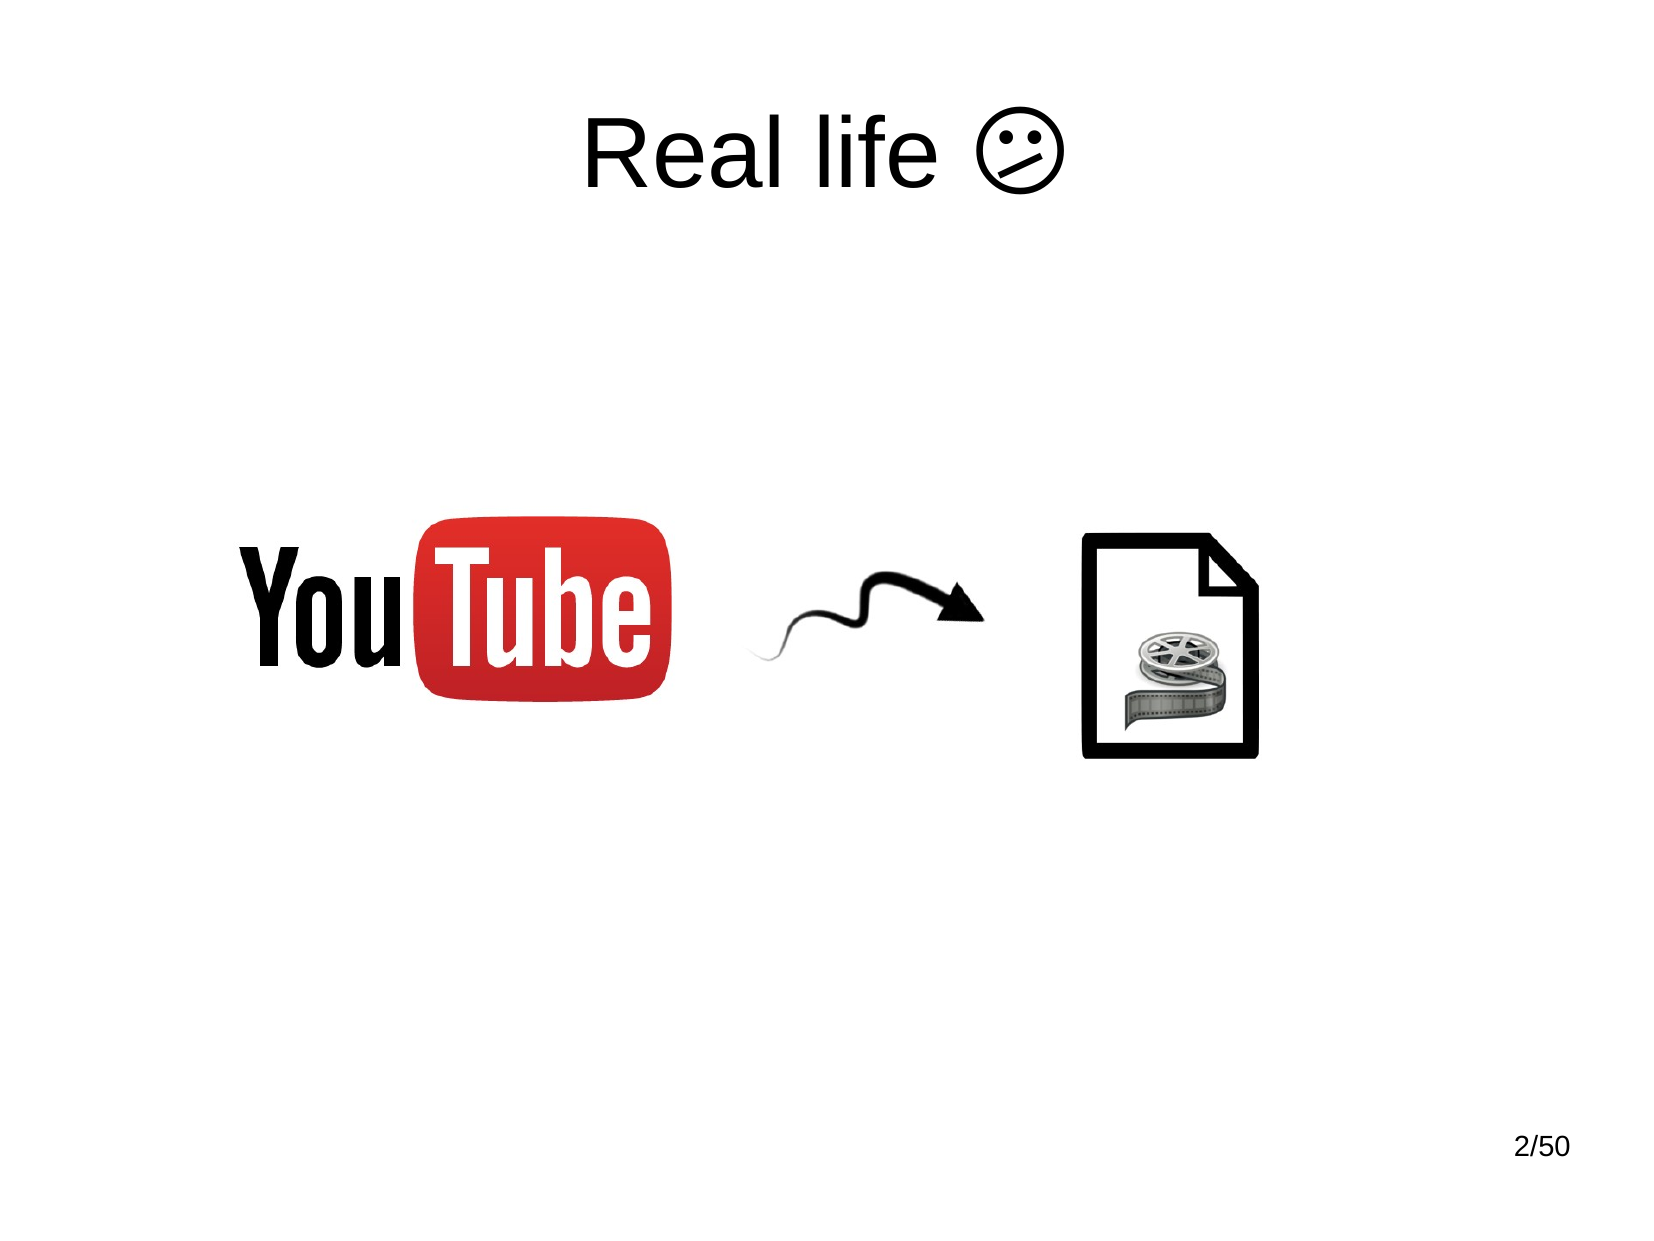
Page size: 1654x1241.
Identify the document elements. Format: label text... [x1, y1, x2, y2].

picture [177, 236, 1300, 945]
title Real life 😕 [82, 97, 1571, 209]
